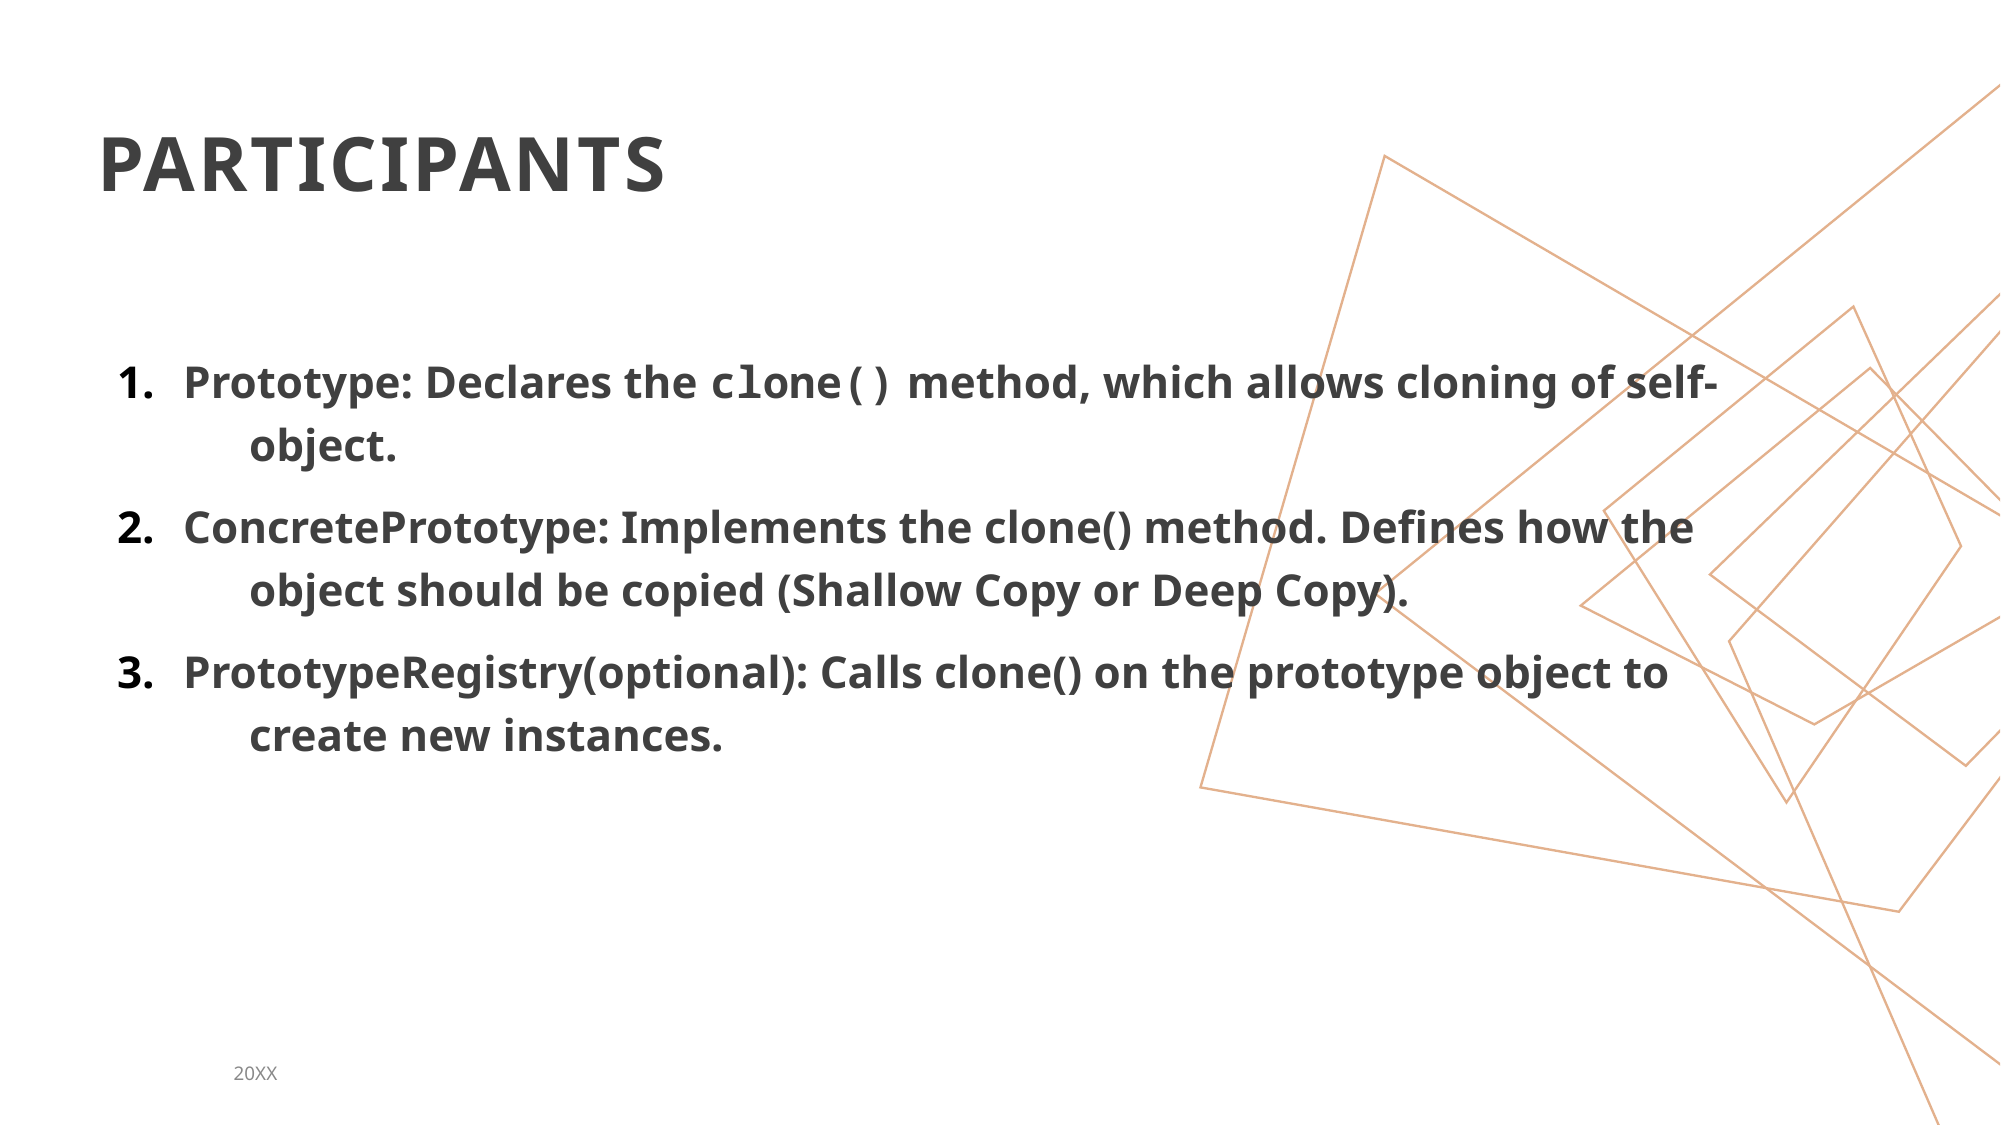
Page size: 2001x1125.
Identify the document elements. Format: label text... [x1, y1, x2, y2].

text_box 20XX [218, 1042, 381, 1103]
list Prototype: Declares the clone() method, which allows cloning of self-object. ConcretePrototype: Implements the clone() method. Defines how the object should be copied (Shallow Copy or Deep Copy). PrototypeRegistry(optional): Calls clone() on the prototype object to create new instances. [102, 336, 1792, 773]
title PARTICIPANTS [82, 0, 1291, 215]
